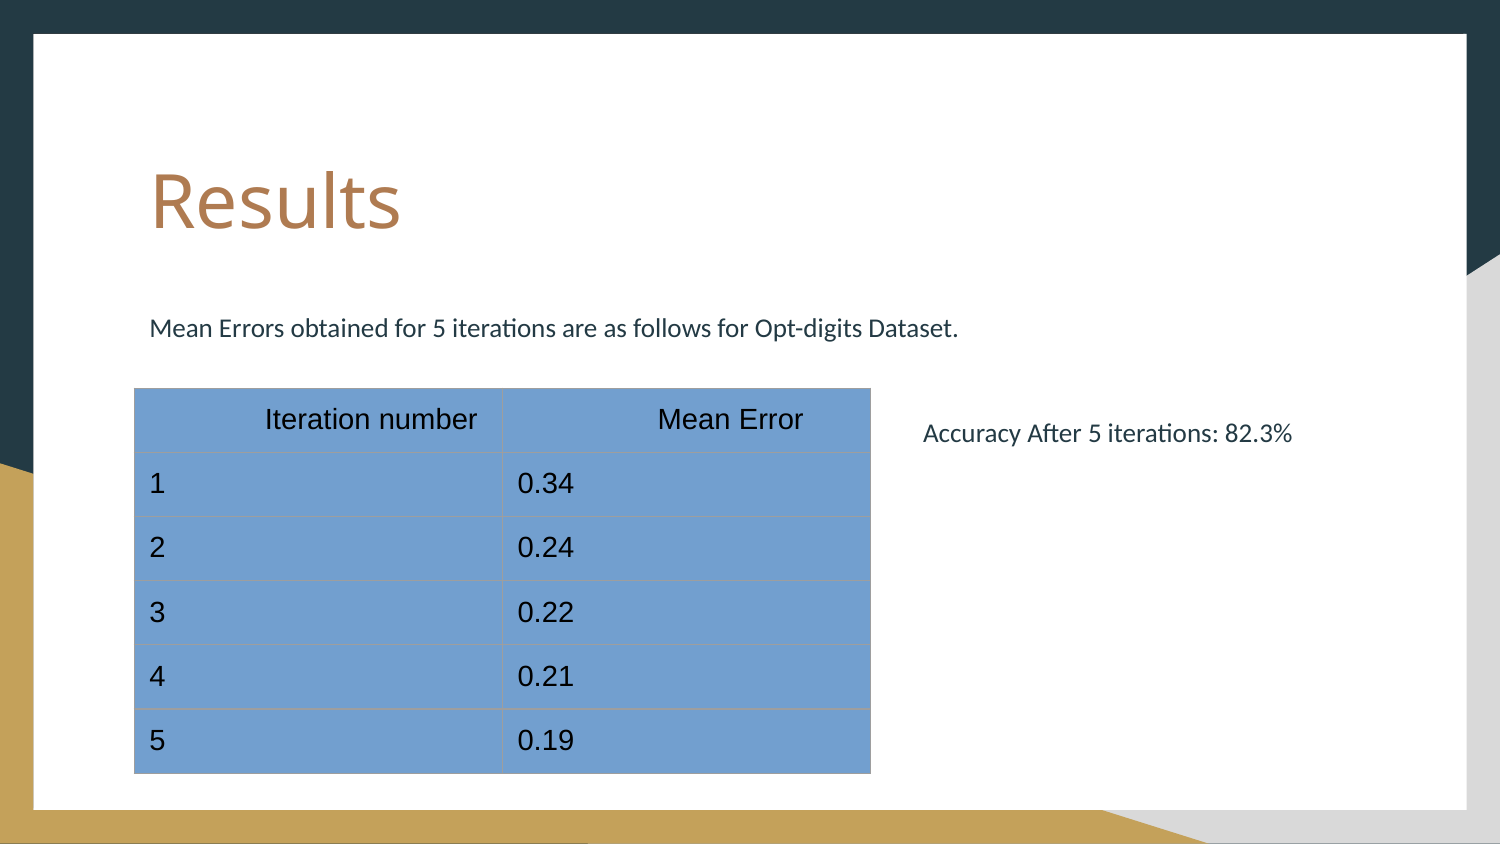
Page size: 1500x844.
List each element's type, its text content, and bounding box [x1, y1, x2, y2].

table_cell 0.24 [503, 517, 870, 580]
table_cell 0.34 [503, 453, 870, 516]
table_cell 4 [135, 645, 502, 708]
table_cell 0.19 [503, 710, 870, 773]
table_cell 0.22 [503, 581, 870, 644]
table_header Mean Error [503, 389, 870, 452]
table_cell 2 [135, 517, 502, 580]
table_cell 0.21 [503, 645, 870, 708]
table_cell 1 [135, 453, 502, 516]
table_header Iteration number [135, 389, 502, 452]
table_cell 5 [135, 710, 502, 773]
table_cell 3 [135, 581, 502, 644]
title Results [134, 138, 1366, 295]
list Mean Errors obtained for 5 iterations are as follows for Opt-digits Dataset. [134, 295, 1366, 790]
text_box Accuracy After 5 iterations: 82.3% [908, 395, 1336, 723]
